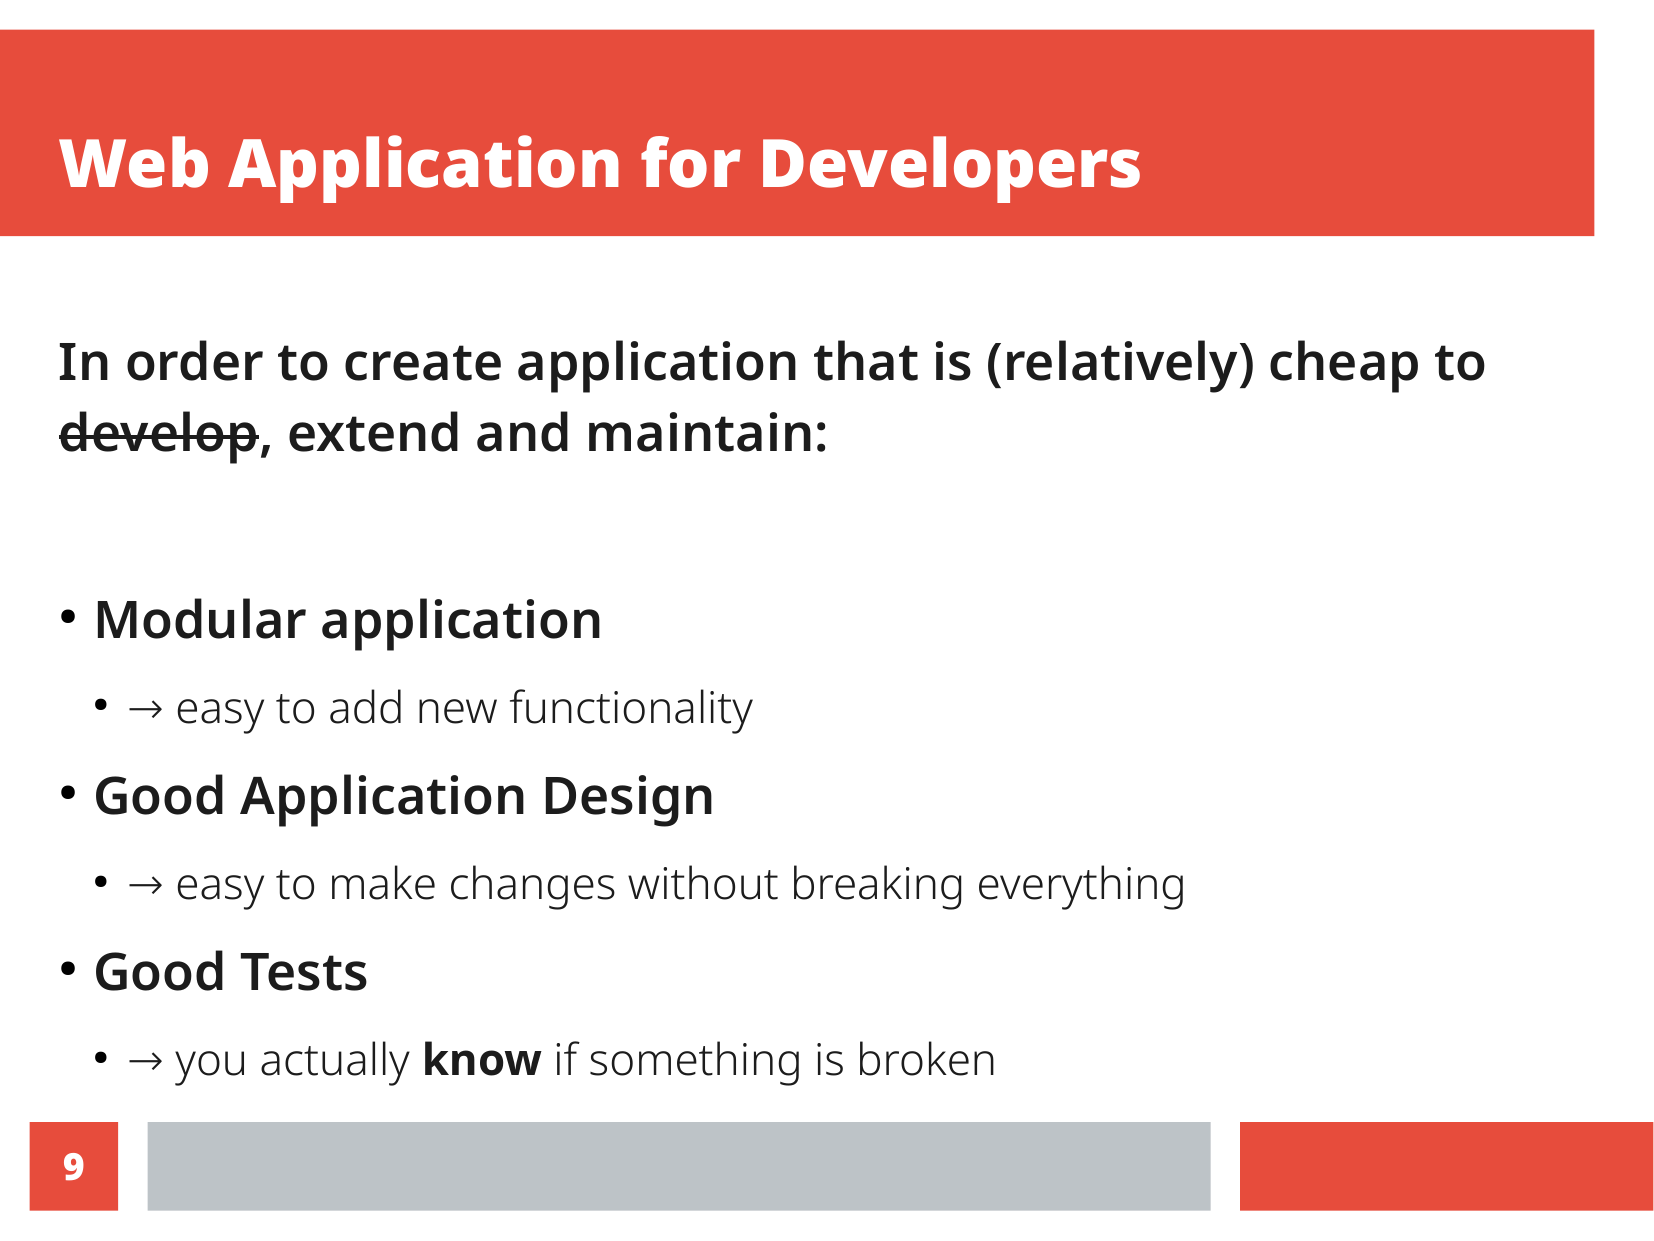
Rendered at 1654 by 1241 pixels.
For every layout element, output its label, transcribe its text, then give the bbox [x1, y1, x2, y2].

list In order to create application that is (relatively) cheap to develop, extend and maintain: Modular application → easy to add new functionality Good Application Design → easy to make changes without breaking everything Good Tests → you actually know if something is broken [59, 324, 1565, 1093]
title Web Application for Developers [59, 59, 1595, 207]
